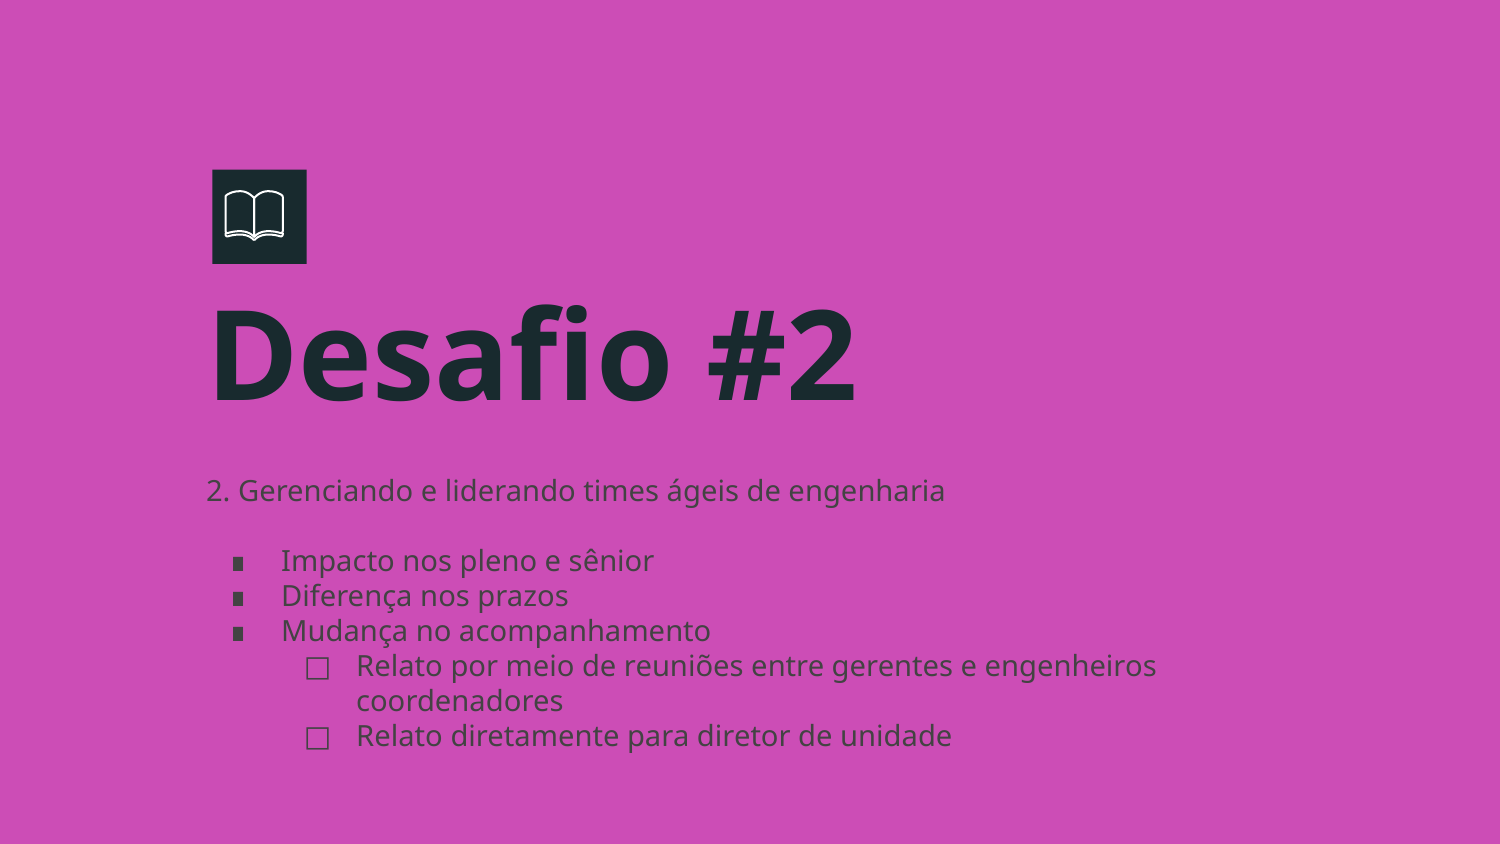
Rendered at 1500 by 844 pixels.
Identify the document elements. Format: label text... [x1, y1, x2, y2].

list 2. Gerenciando e liderando times ágeis de engenharia Impacto nos pleno e sênior Diferença nos prazos Mudança no acompanhamento Relato por meio de reuniões entre gerentes e engenheiros coordenadores Relato diretamente para diretor de unidade [190, 457, 1260, 825]
title Desafio #2 [190, 260, 1310, 438]
